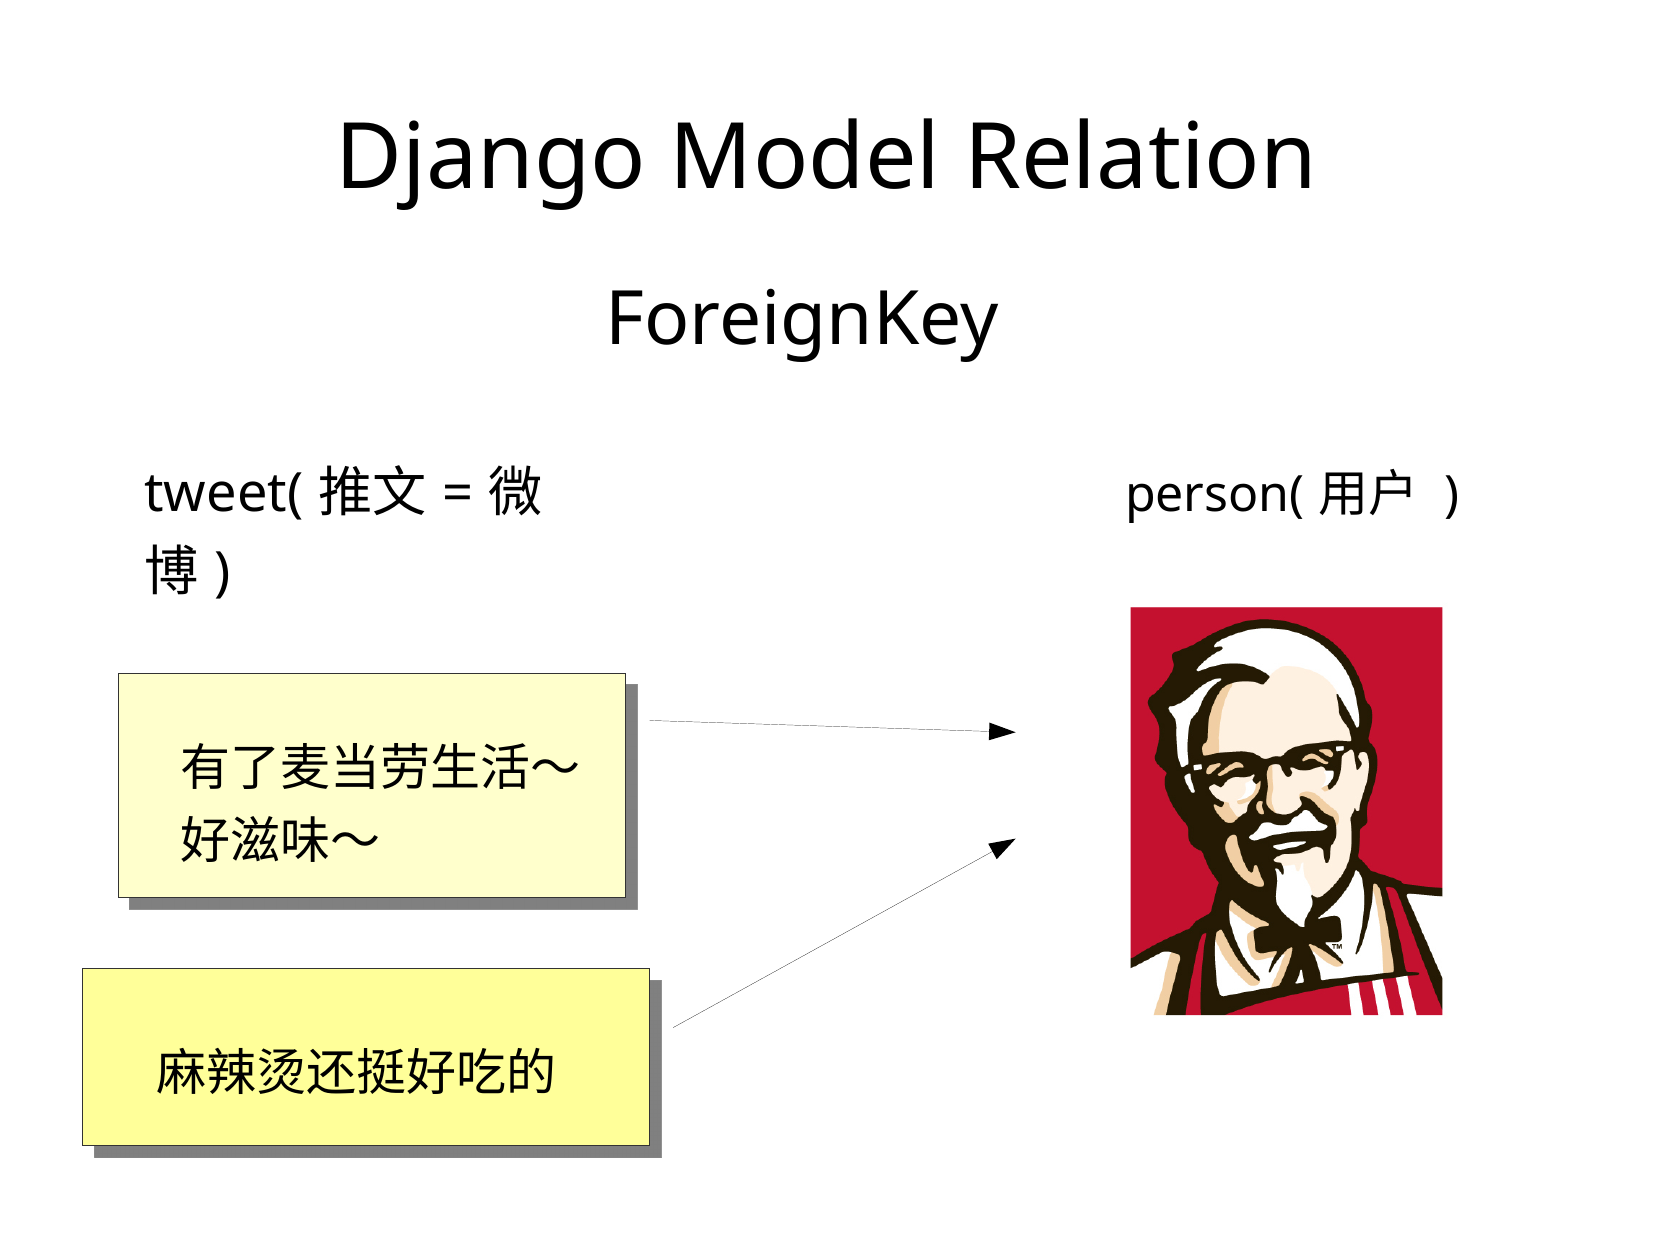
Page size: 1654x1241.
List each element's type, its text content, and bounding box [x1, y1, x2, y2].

picture [1118, 596, 1453, 1028]
title Django Model Relation [82, 49, 1571, 257]
text_box 麻辣烫还挺好吃的 [141, 1025, 603, 1099]
text_box person(用户 ) [1110, 446, 1501, 520]
text_box [82, 968, 650, 1146]
text_box ForeignKey [590, 256, 1040, 360]
text_box [118, 673, 626, 898]
text_box 有了麦当劳生活～ 好滋味～ [165, 720, 603, 853]
text_box tweet(推文=微博) [129, 441, 638, 520]
